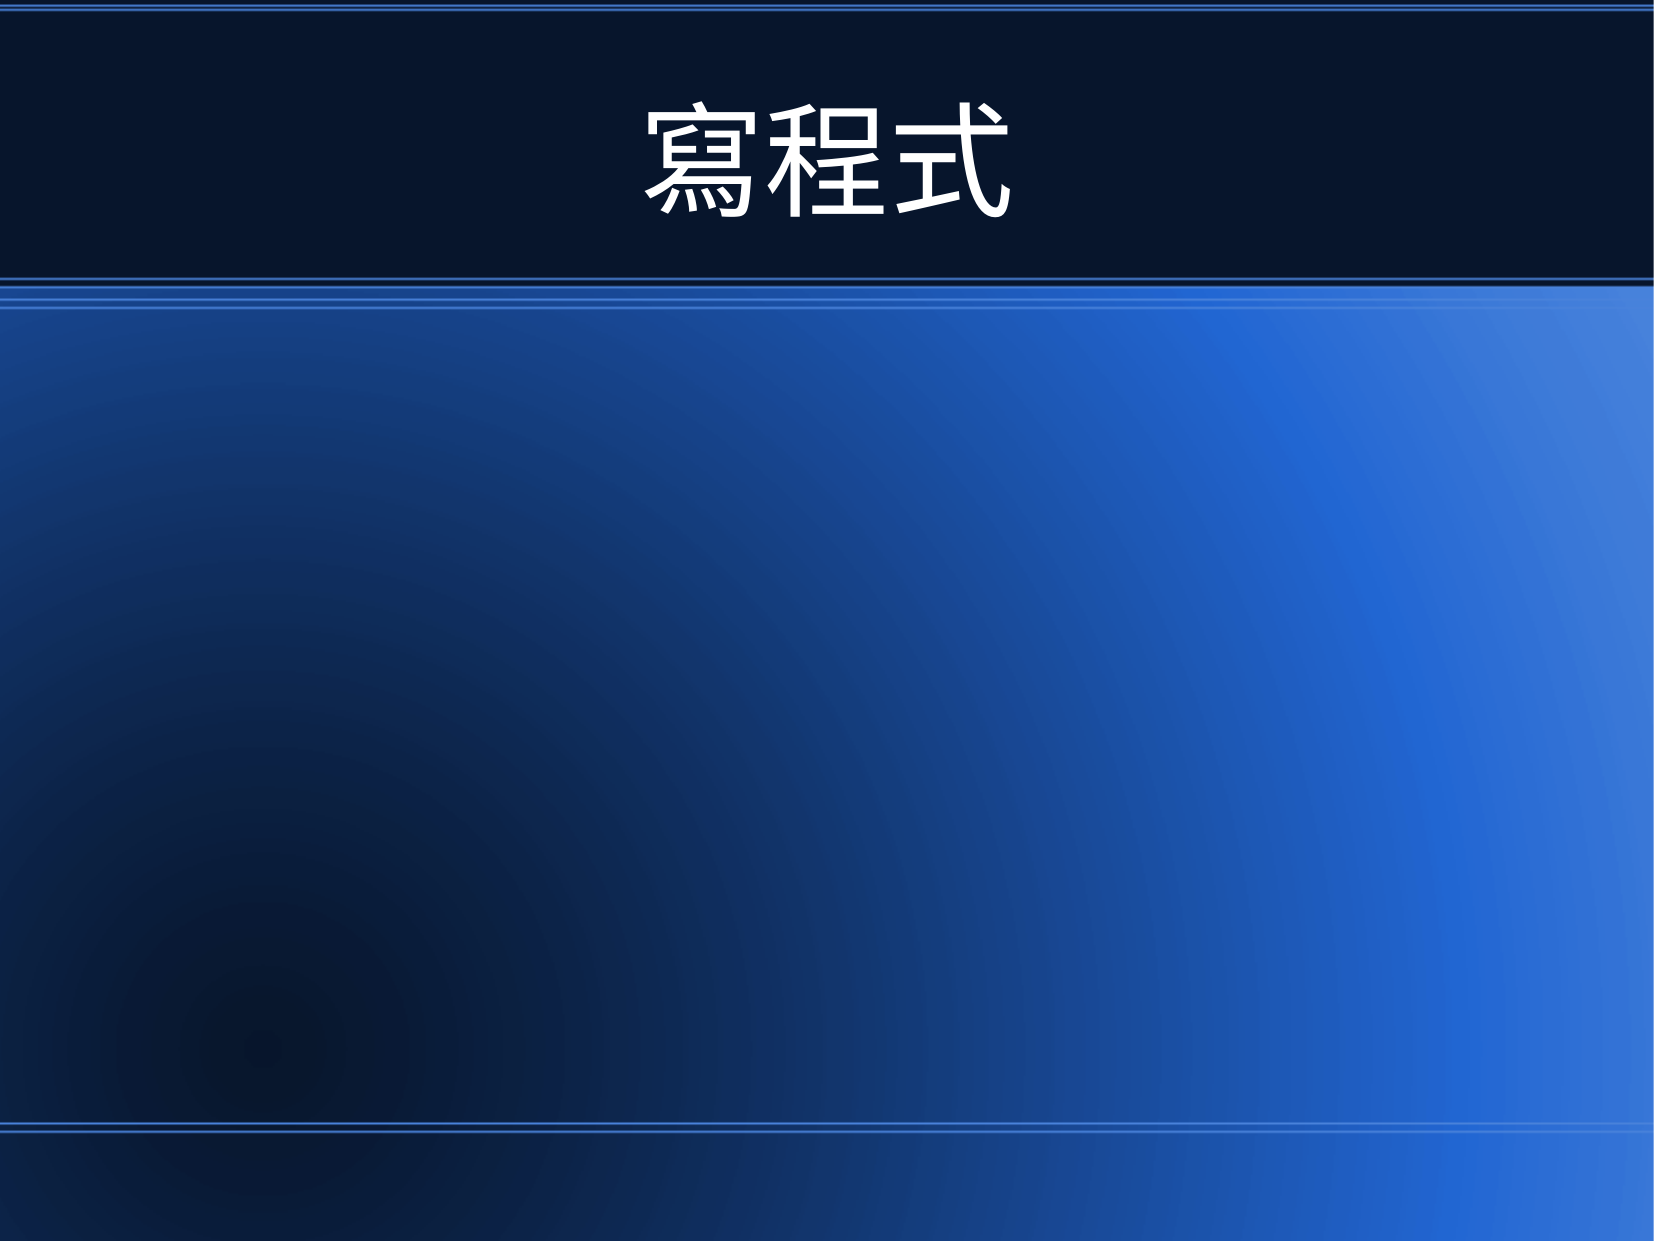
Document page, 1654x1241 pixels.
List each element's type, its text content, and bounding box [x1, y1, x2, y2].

picture [0, 0, 1654, 1241]
title 寫程式 [82, 49, 1571, 257]
